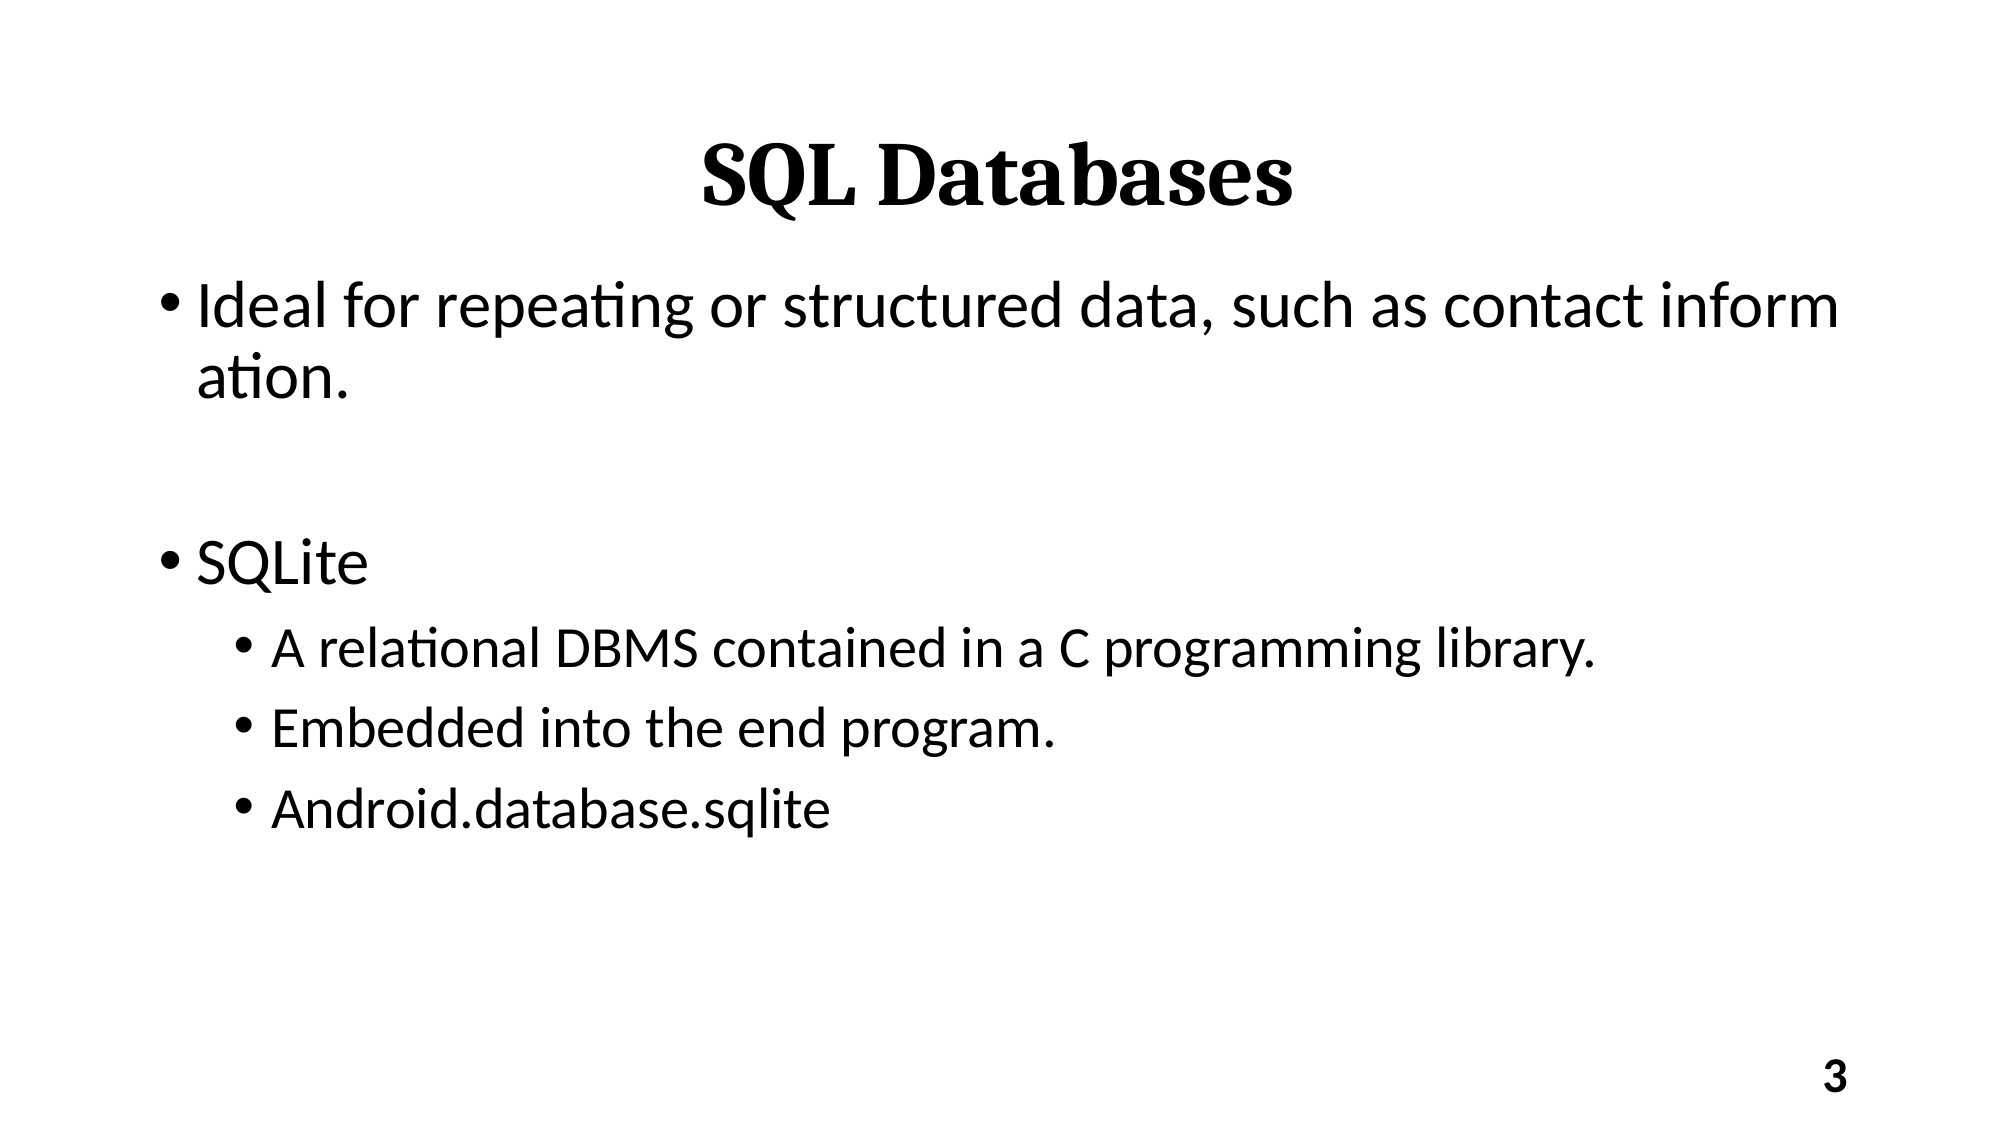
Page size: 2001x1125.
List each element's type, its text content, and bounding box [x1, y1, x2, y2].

title SQL Databases [137, 59, 1863, 278]
list Ideal for repeating or structured data, such as contact information. SQLite A relational DBMS contained in a C programming library. Embedded into the end program. Android.database.sqlite [143, 261, 1869, 991]
slide_number <number> [1412, 1042, 1863, 1103]
